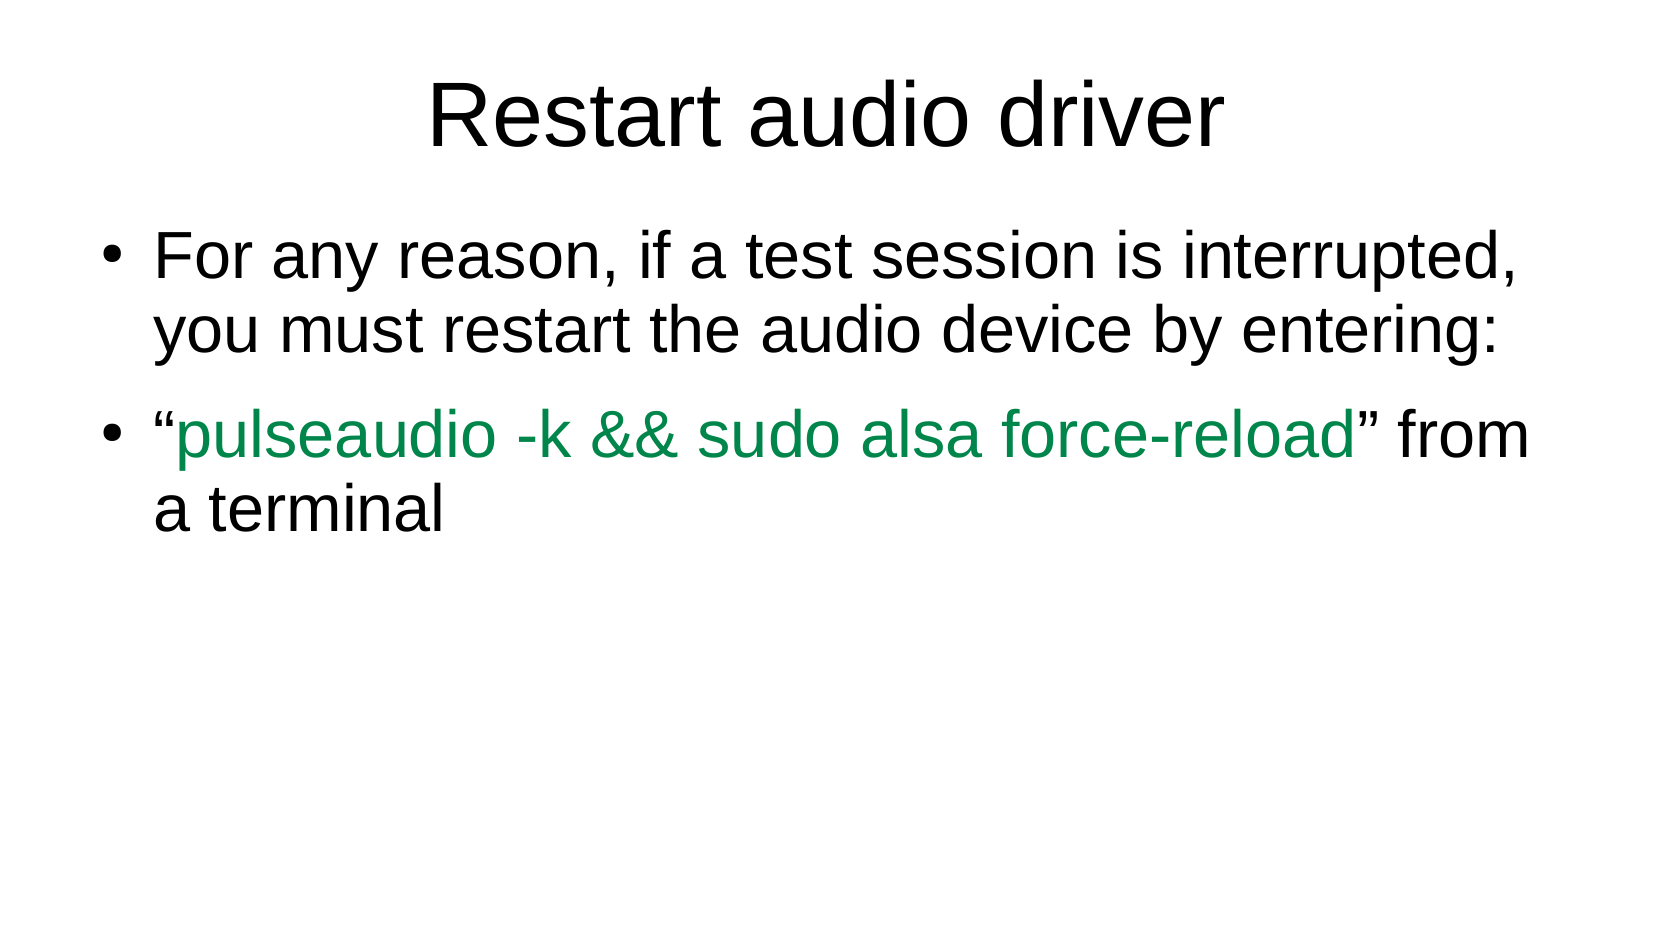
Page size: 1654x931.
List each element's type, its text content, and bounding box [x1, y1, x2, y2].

title Restart audio driver [82, 37, 1571, 193]
list For any reason, if a test session is interrupted, you must restart the audio device by entering: “pulseaudio -k && sudo alsa force-reload” from a terminal [82, 217, 1571, 758]
